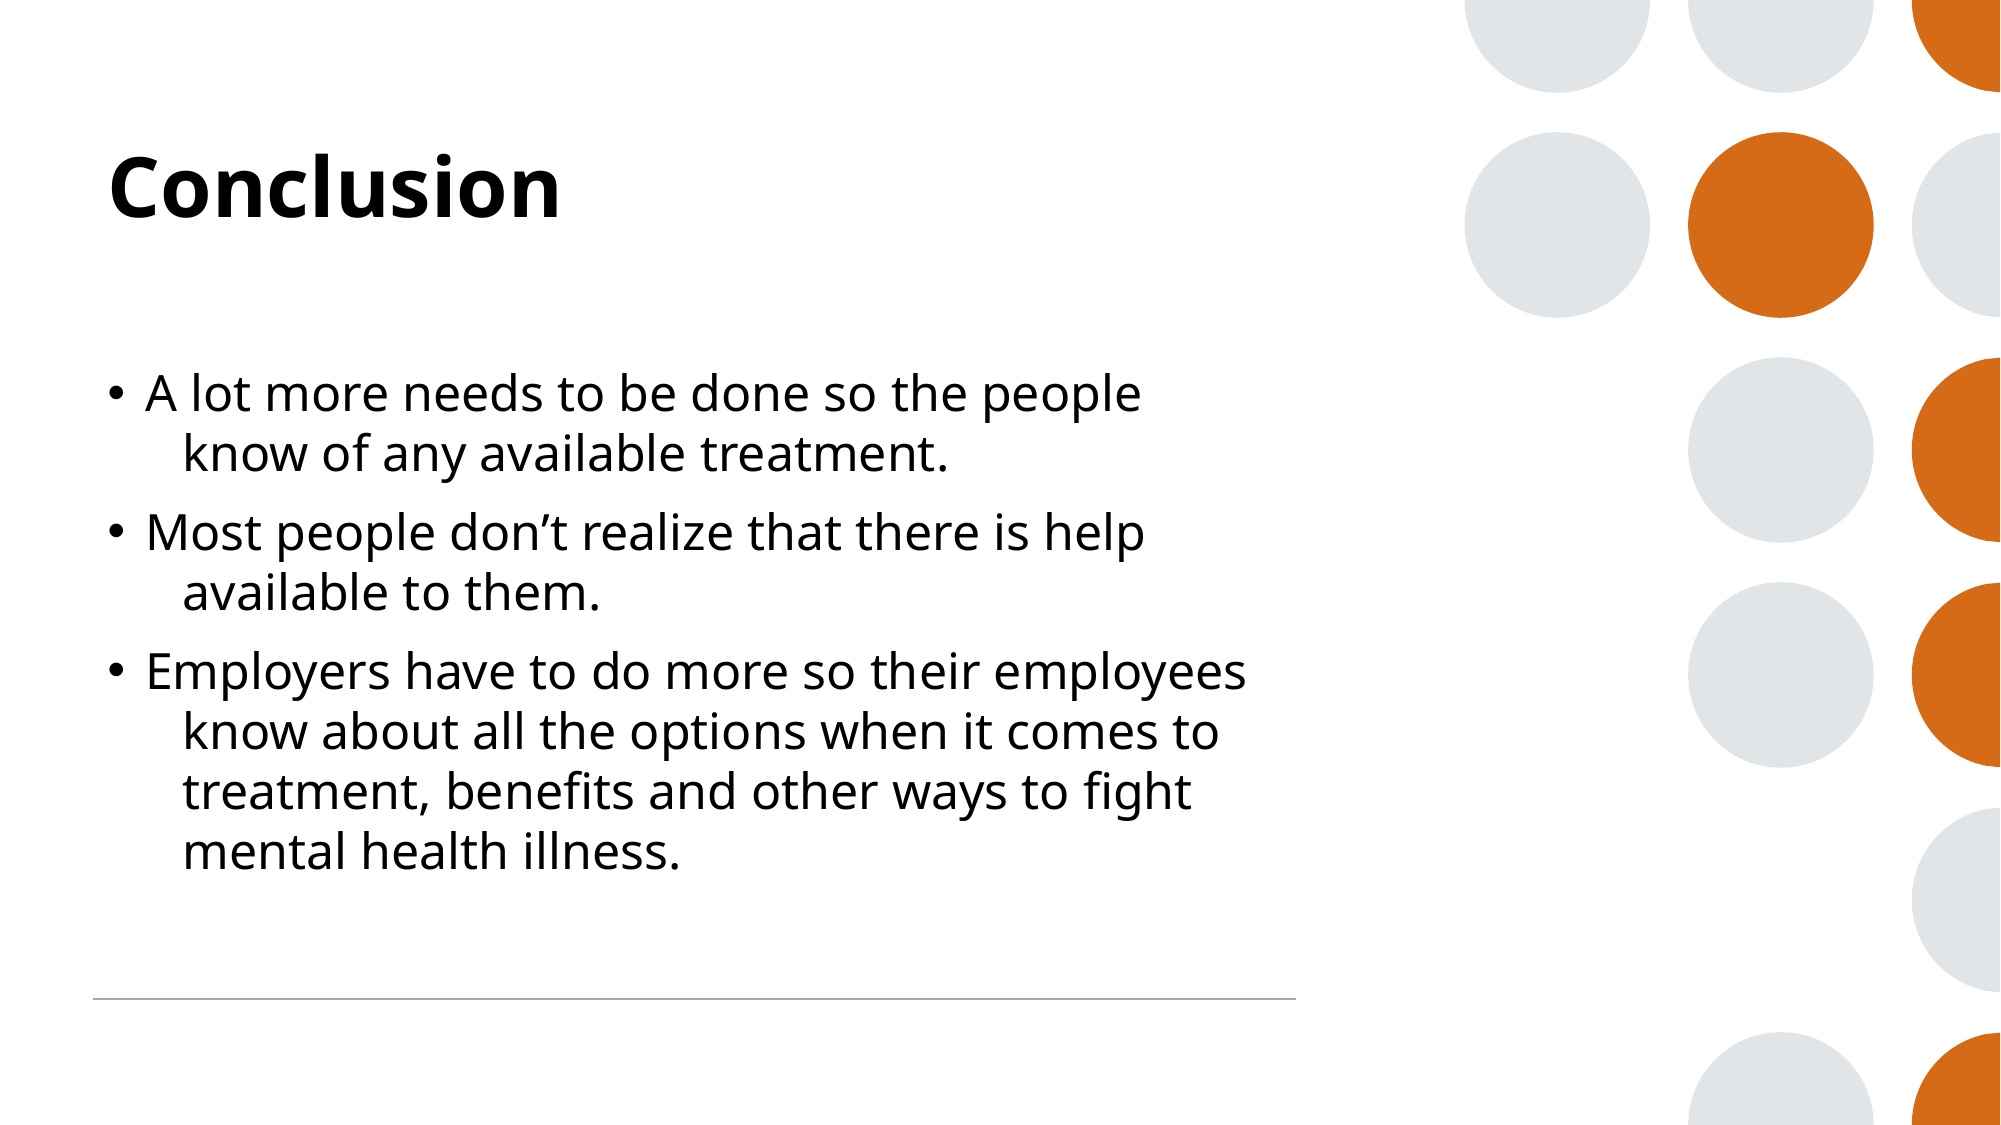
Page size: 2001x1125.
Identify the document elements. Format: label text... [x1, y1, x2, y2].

title Conclusion [92, 126, 1297, 335]
list A lot more needs to be done so the people know of any available treatment. Most people don’t realize that there is help available to them. Employers have to do more so their employees know about all the options when it comes to treatment, benefits and other ways to fight mental health illness. [92, 354, 1297, 946]
